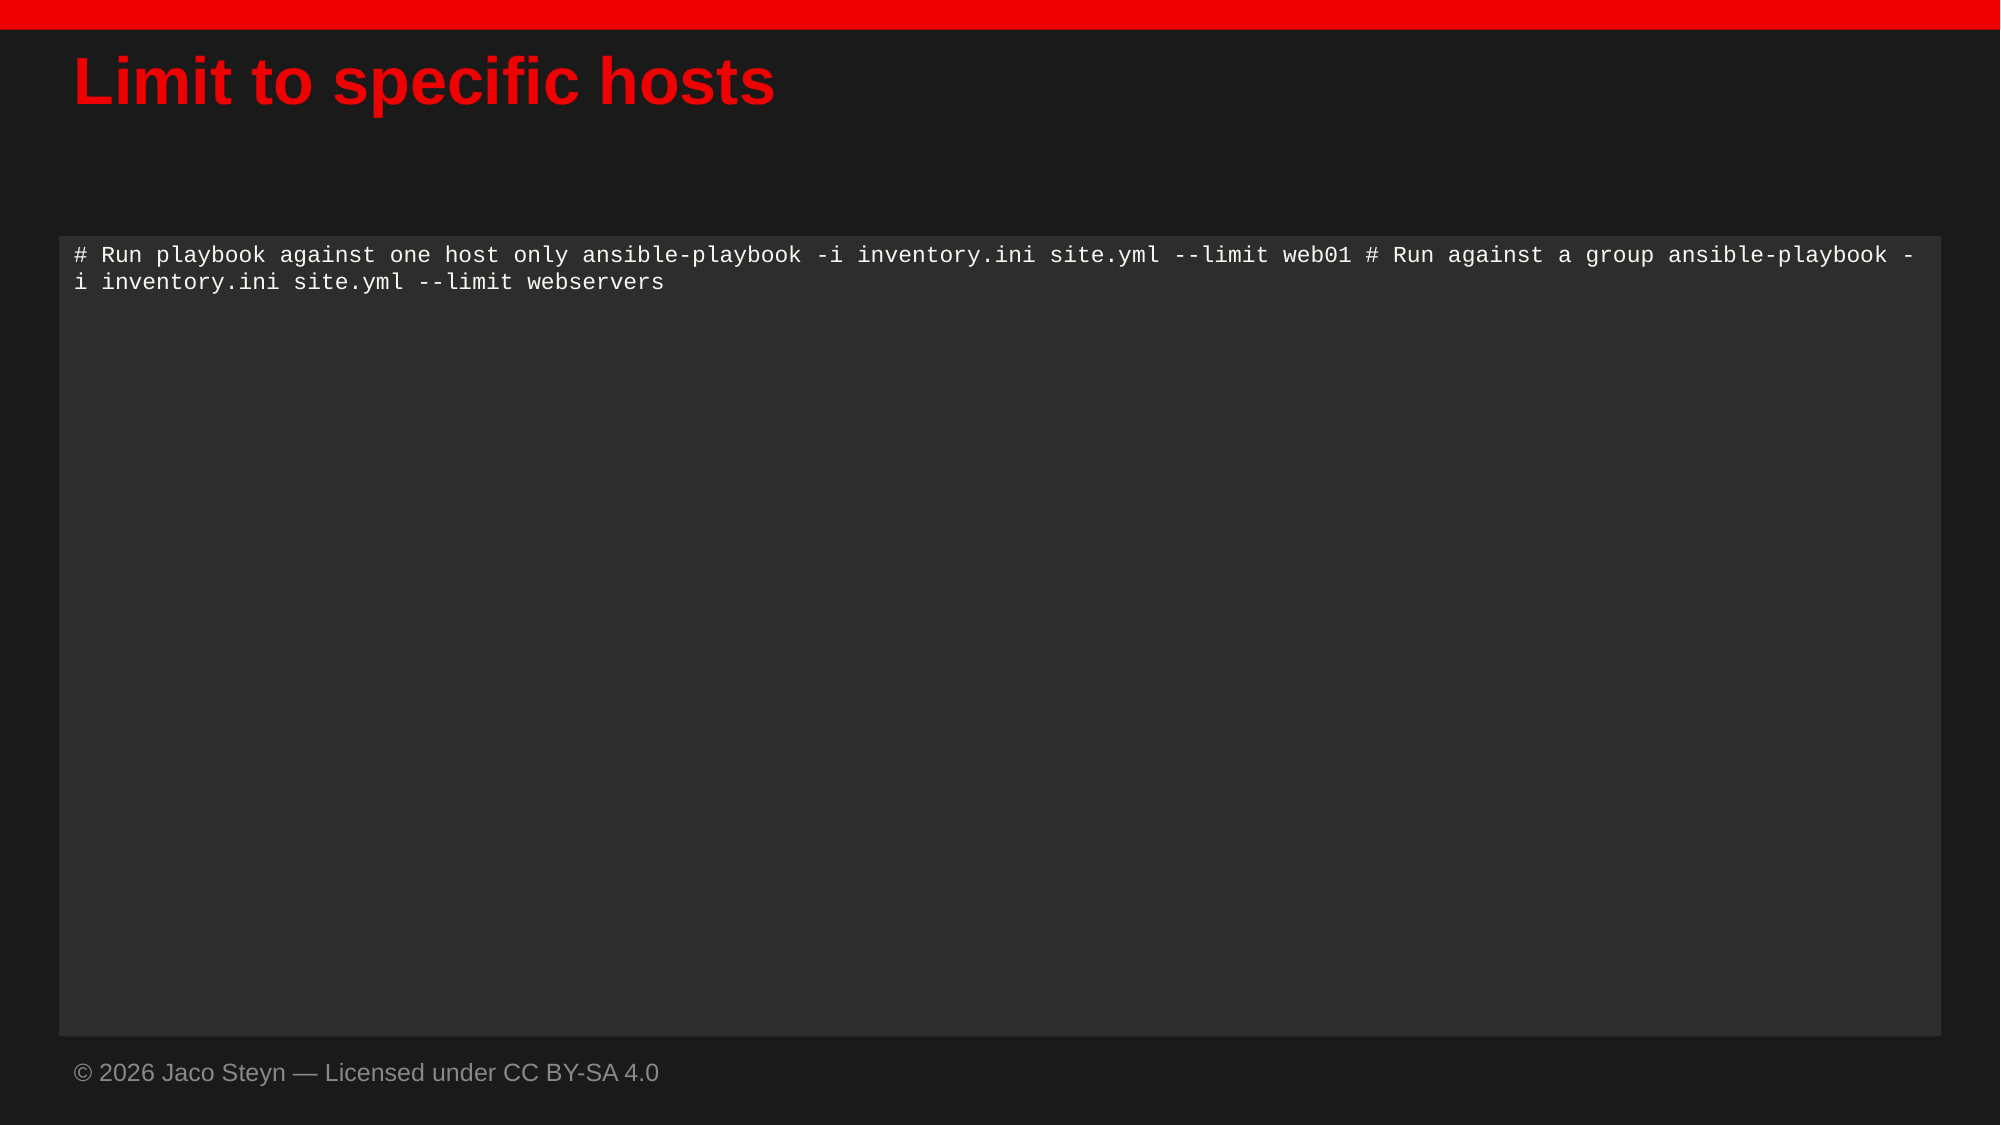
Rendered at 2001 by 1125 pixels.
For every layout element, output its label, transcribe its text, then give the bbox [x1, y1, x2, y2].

text_box [0, 0, 2001, 30]
text_box Limit to specific hosts [59, 36, 1942, 208]
text_box # Run playbook against one host only ansible-playbook -i inventory.ini site.yml --limit web01 # Run against a group ansible-playbook -i inventory.ini site.yml --limit webservers [59, 236, 1942, 1037]
text_box © 2026 Jaco Steyn — Licensed under CC BY-SA 4.0 [59, 1051, 1942, 1093]
